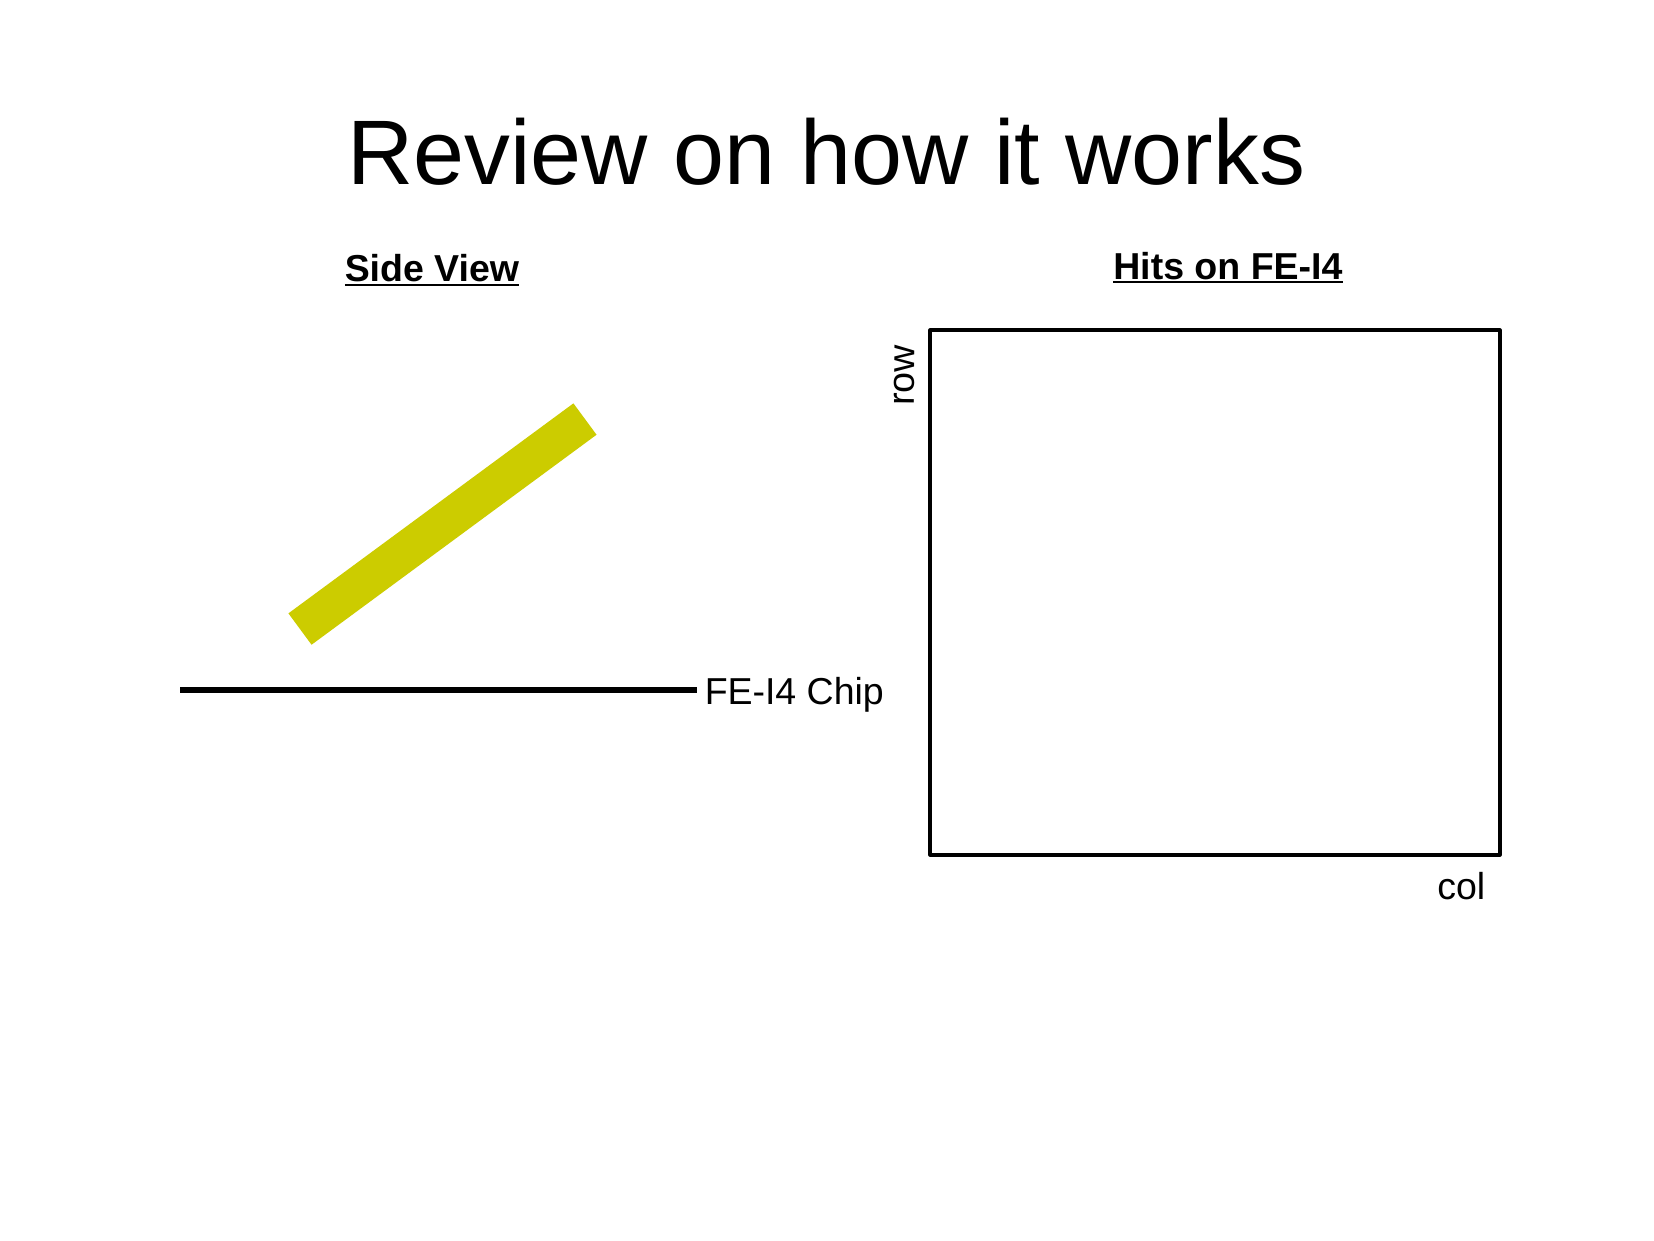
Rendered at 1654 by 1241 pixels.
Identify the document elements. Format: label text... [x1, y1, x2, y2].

text_box [930, 330, 1501, 856]
text_box Hits on FE-I4 [1098, 237, 1358, 295]
text_box Side View [330, 240, 535, 297]
title Review on how it works [82, 49, 1571, 257]
text_box row [872, 330, 931, 421]
text_box FE-I4 Chip [690, 663, 899, 721]
text_box col [1422, 858, 1501, 916]
